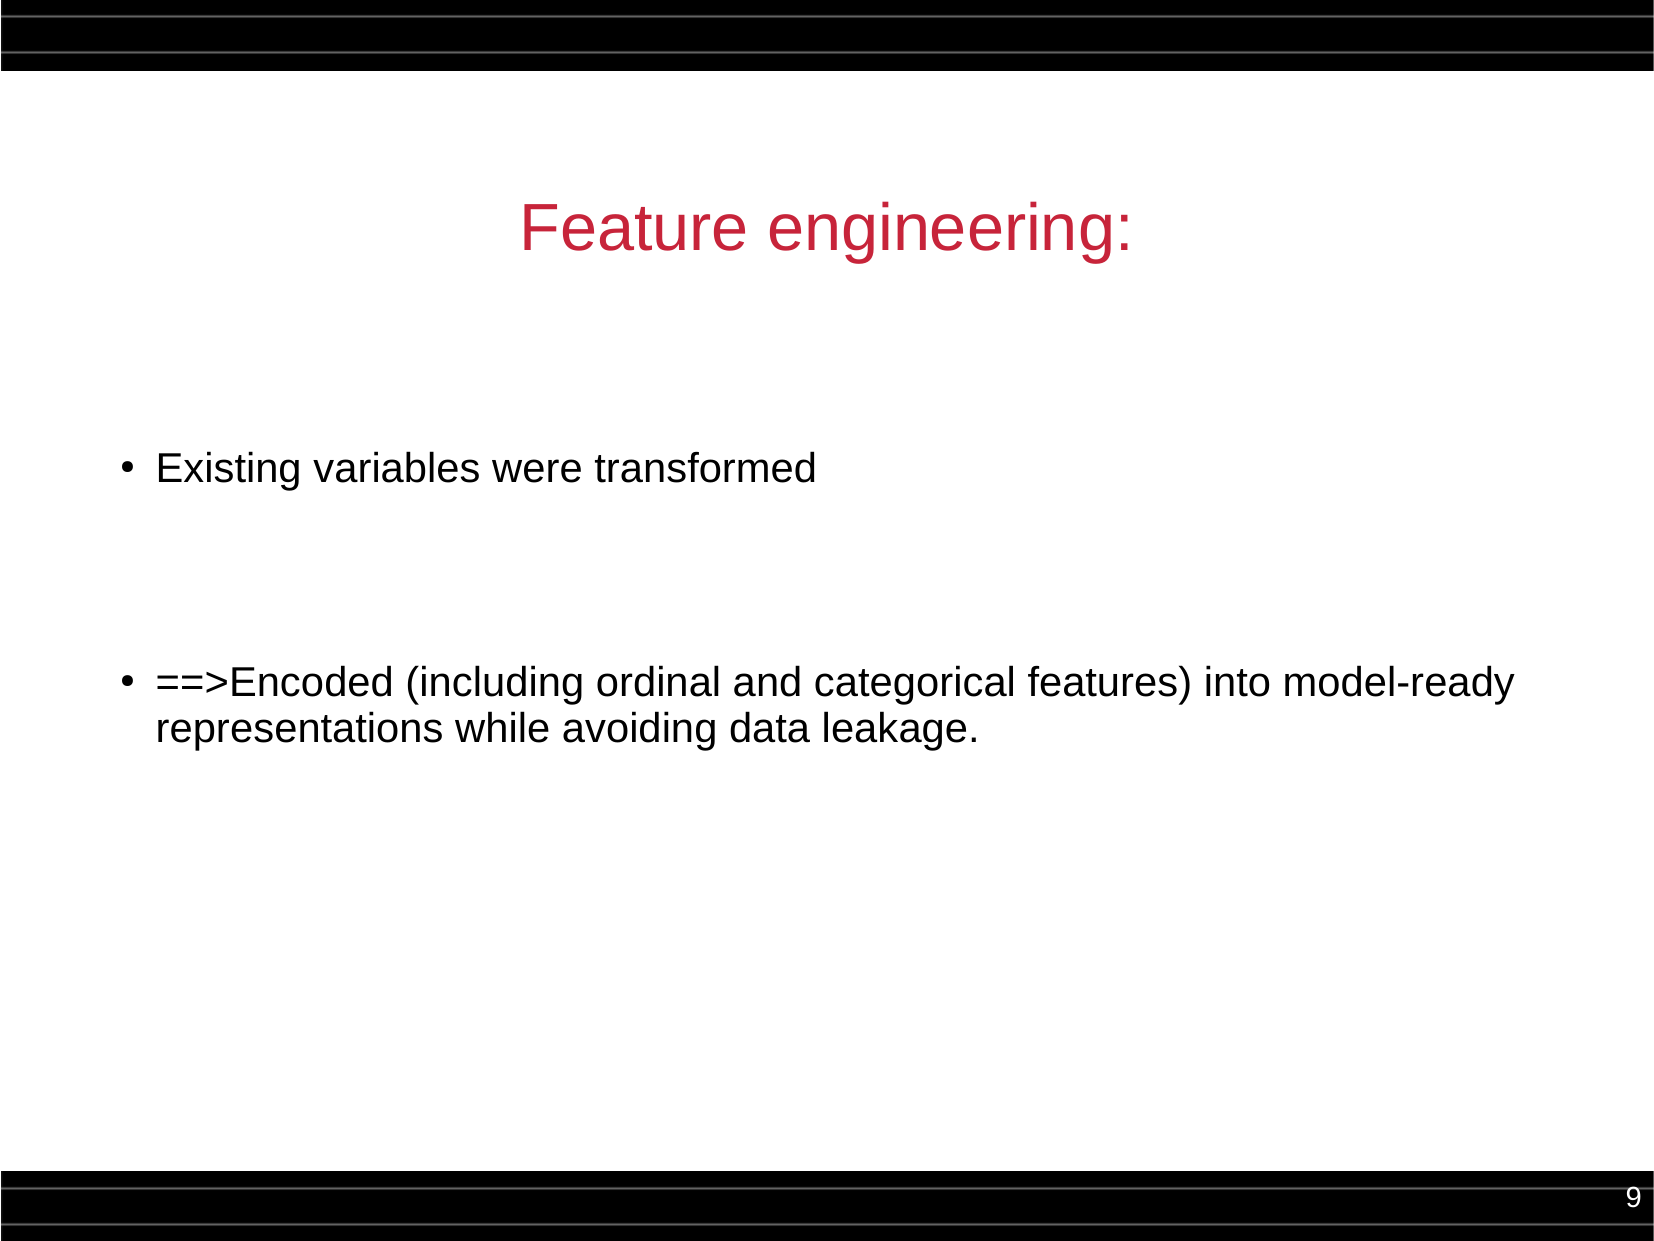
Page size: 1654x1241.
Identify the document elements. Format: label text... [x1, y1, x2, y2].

text_box Existing variables were transformed ==>Encoded (including ordinal and categorical features) into model-ready representations while avoiding data leakage. [105, 366, 1560, 1075]
picture [1, 0, 1654, 71]
title Feature engineering: [82, 123, 1571, 331]
picture [1, 1171, 1654, 1241]
